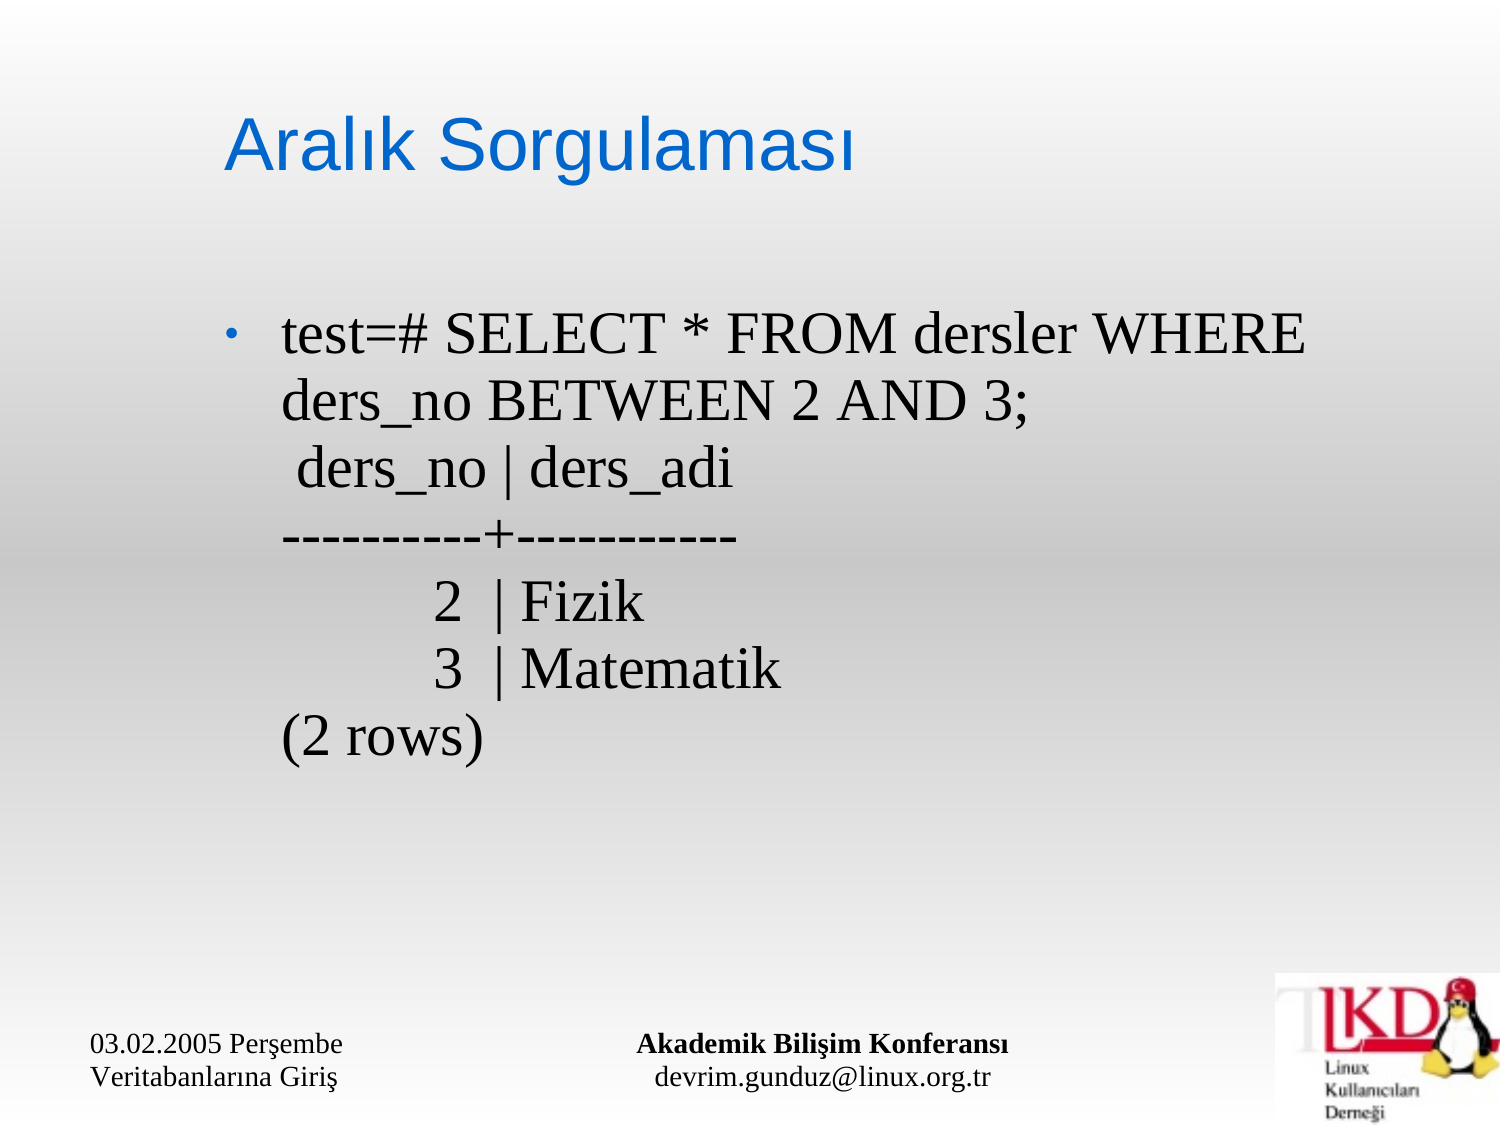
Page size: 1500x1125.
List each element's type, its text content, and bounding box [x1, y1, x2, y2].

list test=# SELECT * FROM dersler WHERE ders_no BETWEEN 2 AND 3; ders_no | ders_adi ----------+----------- 2 | Fizik 3 | Matematik (2 rows) [224, 299, 1425, 975]
title Aralık Sorgulaması [224, 49, 1425, 238]
picture [1275, 973, 1500, 1125]
